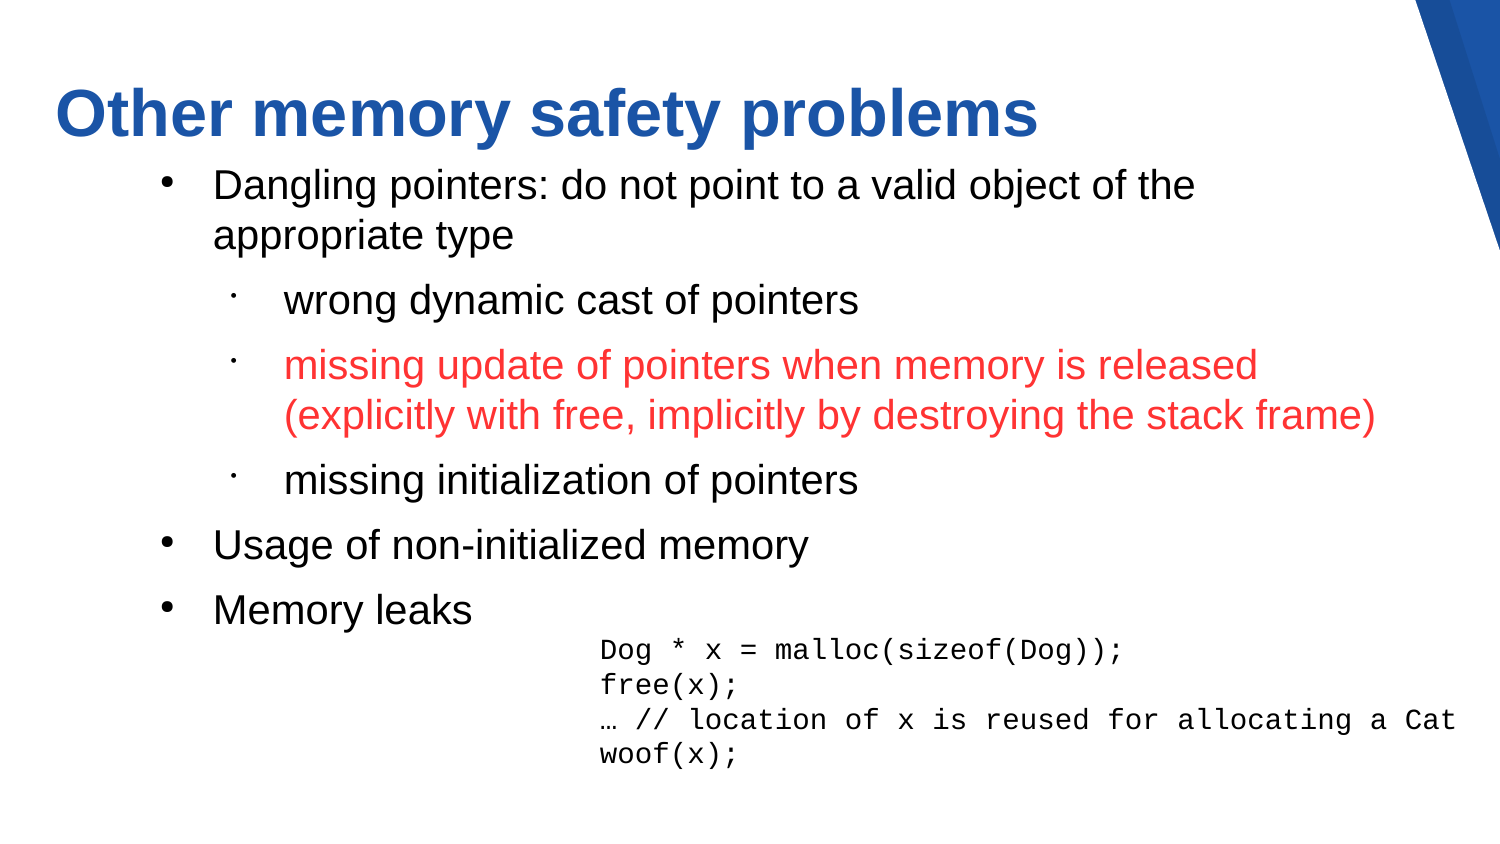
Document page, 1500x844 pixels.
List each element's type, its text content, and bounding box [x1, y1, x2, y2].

list Dangling pointers: do not point to a valid object of the appropriate type wrong dynamic cast of pointers missing update of pointers when memory is released (explicitly with free, implicitly by destroying the stack frame) missing initialization of pointers Usage of non-initialized memory Memory leaks [127, 142, 1411, 643]
list Dog * x = malloc(sizeof(Dog)); free(x); … // location of x is reused for allocating a Cat woof(x); [584, 615, 1500, 844]
title Other memory safety problems [40, 97, 1306, 166]
